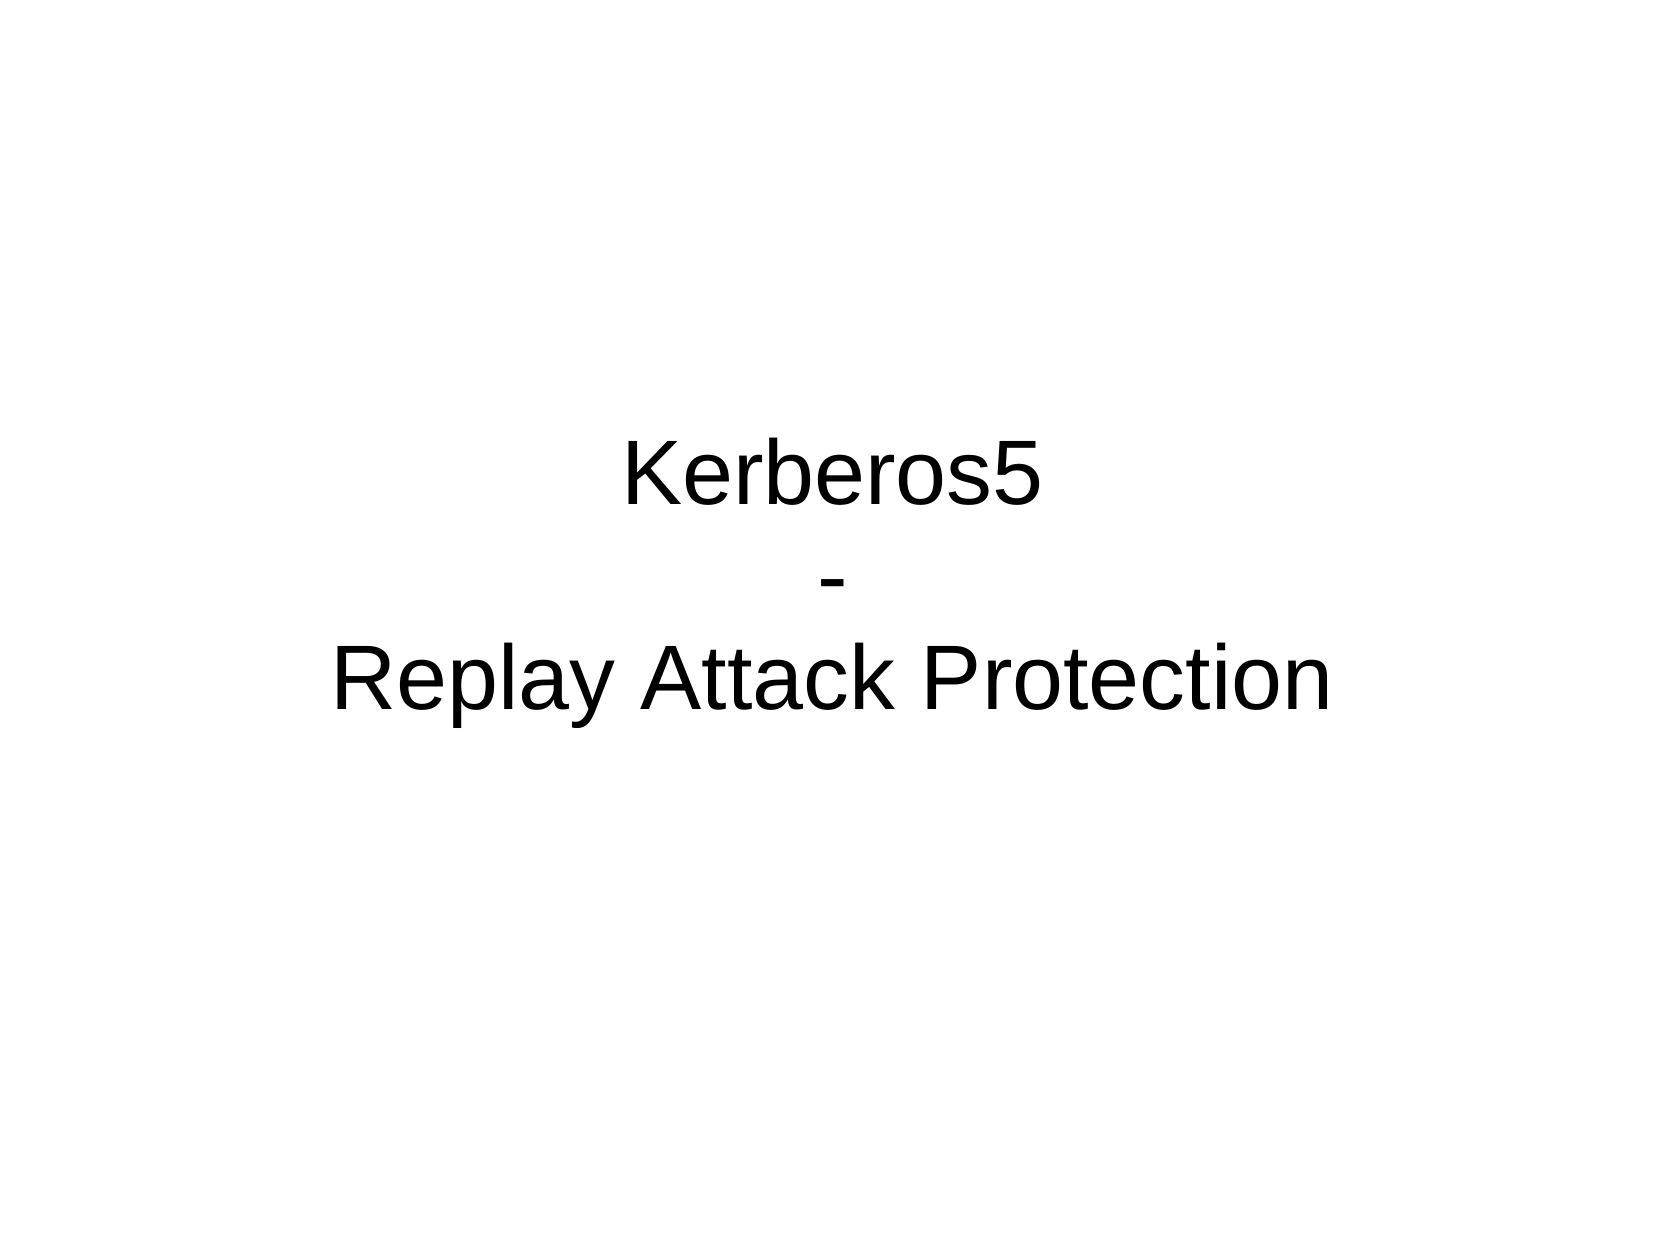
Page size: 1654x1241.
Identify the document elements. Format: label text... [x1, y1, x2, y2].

title Kerberos5 - Replay Attack Protection [88, 421, 1577, 730]
